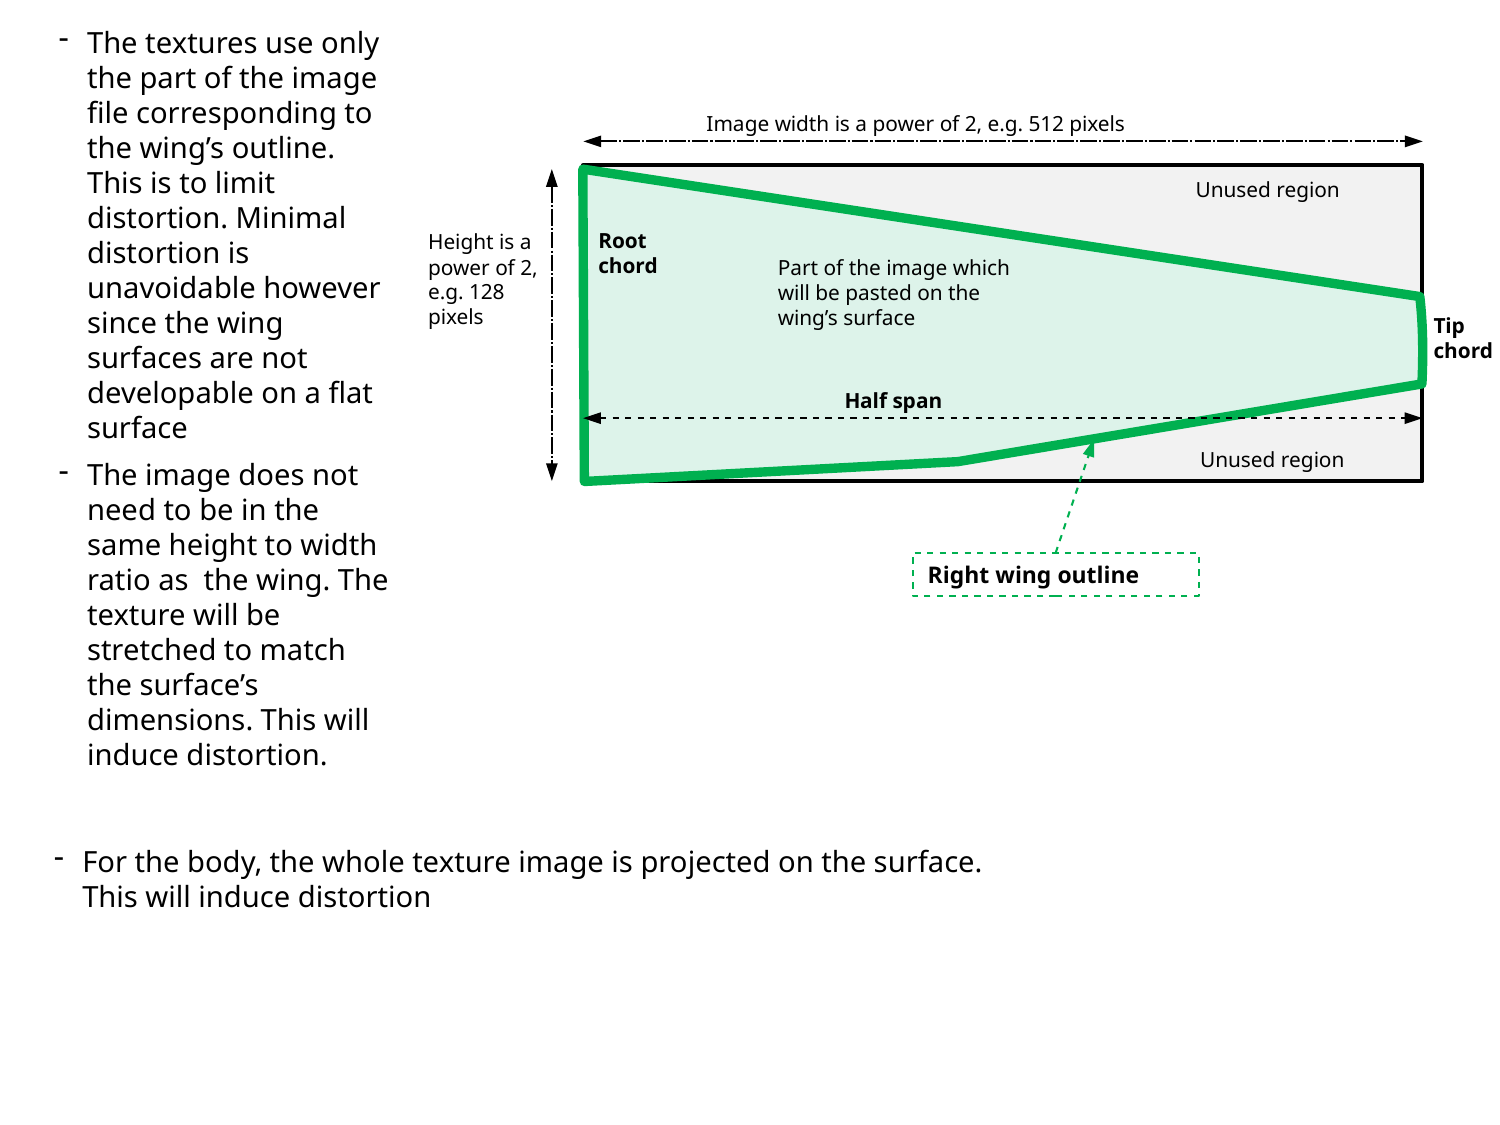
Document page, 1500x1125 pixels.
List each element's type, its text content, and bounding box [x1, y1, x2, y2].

text_box Height is a power of 2, e.g. 128 pixels [413, 221, 568, 338]
text_box Right wing outline [912, 552, 1199, 596]
text_box Unused region [1185, 439, 1415, 480]
text_box [582, 165, 1422, 482]
text_box Half span [829, 380, 988, 421]
text_box Unused region [1180, 169, 1410, 210]
text_box Root chord [583, 219, 688, 286]
text_box Part of the image which will be pasted on the wing’s surface [762, 247, 1056, 339]
text_box Tip chord [1418, 304, 1500, 395]
text_box The textures use only the part of the image file corresponding to the wing’s outline. This is to limit distortion. Minimal distortion is unavoidable however since the wing surfaces are not developable on a flat surface The image does not need to be in the same height to width ratio as the wing. The texture will be stretched to match the surface’s dimensions. This will induce distortion. [15, 17, 412, 779]
text_box For the body, the whole texture image is projected on the surface. This will induce distortion [10, 835, 1042, 922]
text_box Image width is a power of 2, e.g. 512 pixels [691, 103, 1195, 144]
